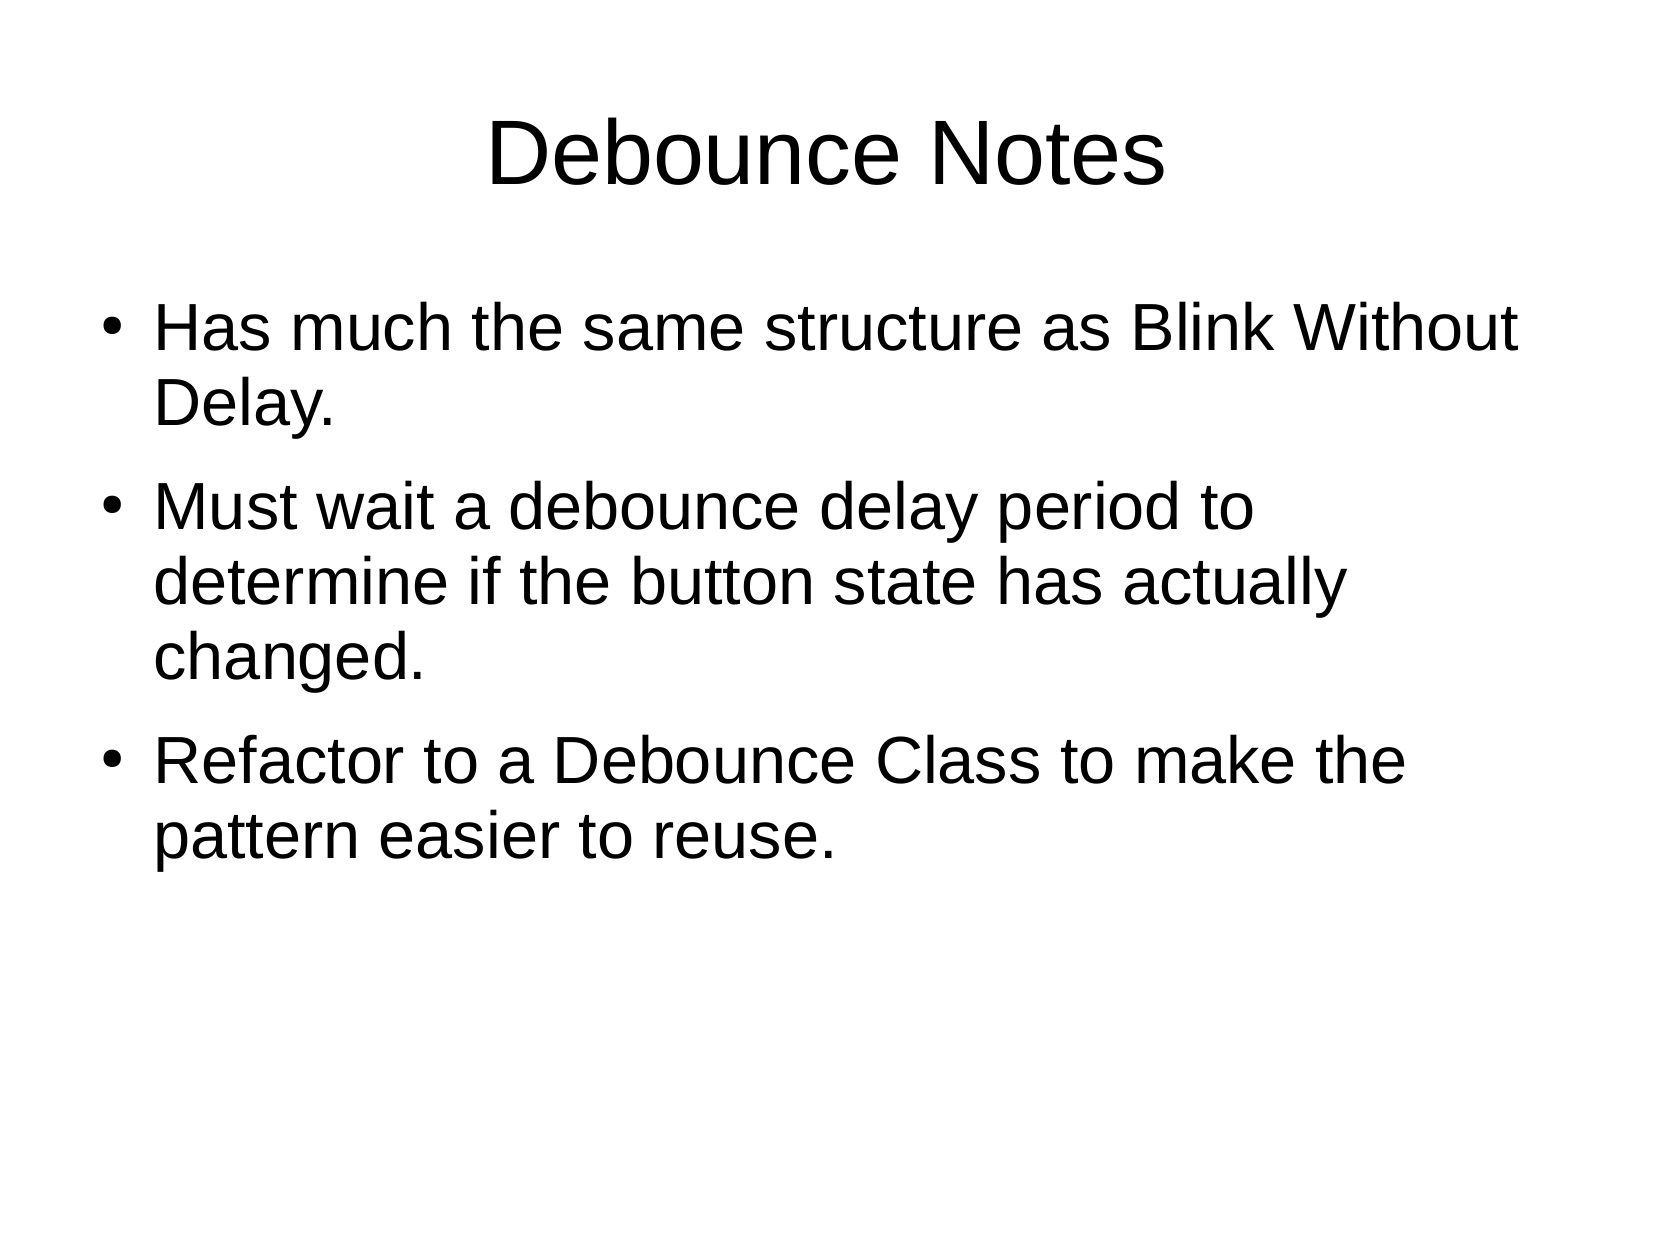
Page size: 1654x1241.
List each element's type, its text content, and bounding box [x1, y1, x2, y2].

title Debounce Notes [82, 49, 1571, 257]
list Has much the same structure as Blink Without Delay. Must wait a debounce delay period to determine if the button state has actually changed. Refactor to a Debounce Class to make the pattern easier to reuse. [82, 290, 1571, 1010]
